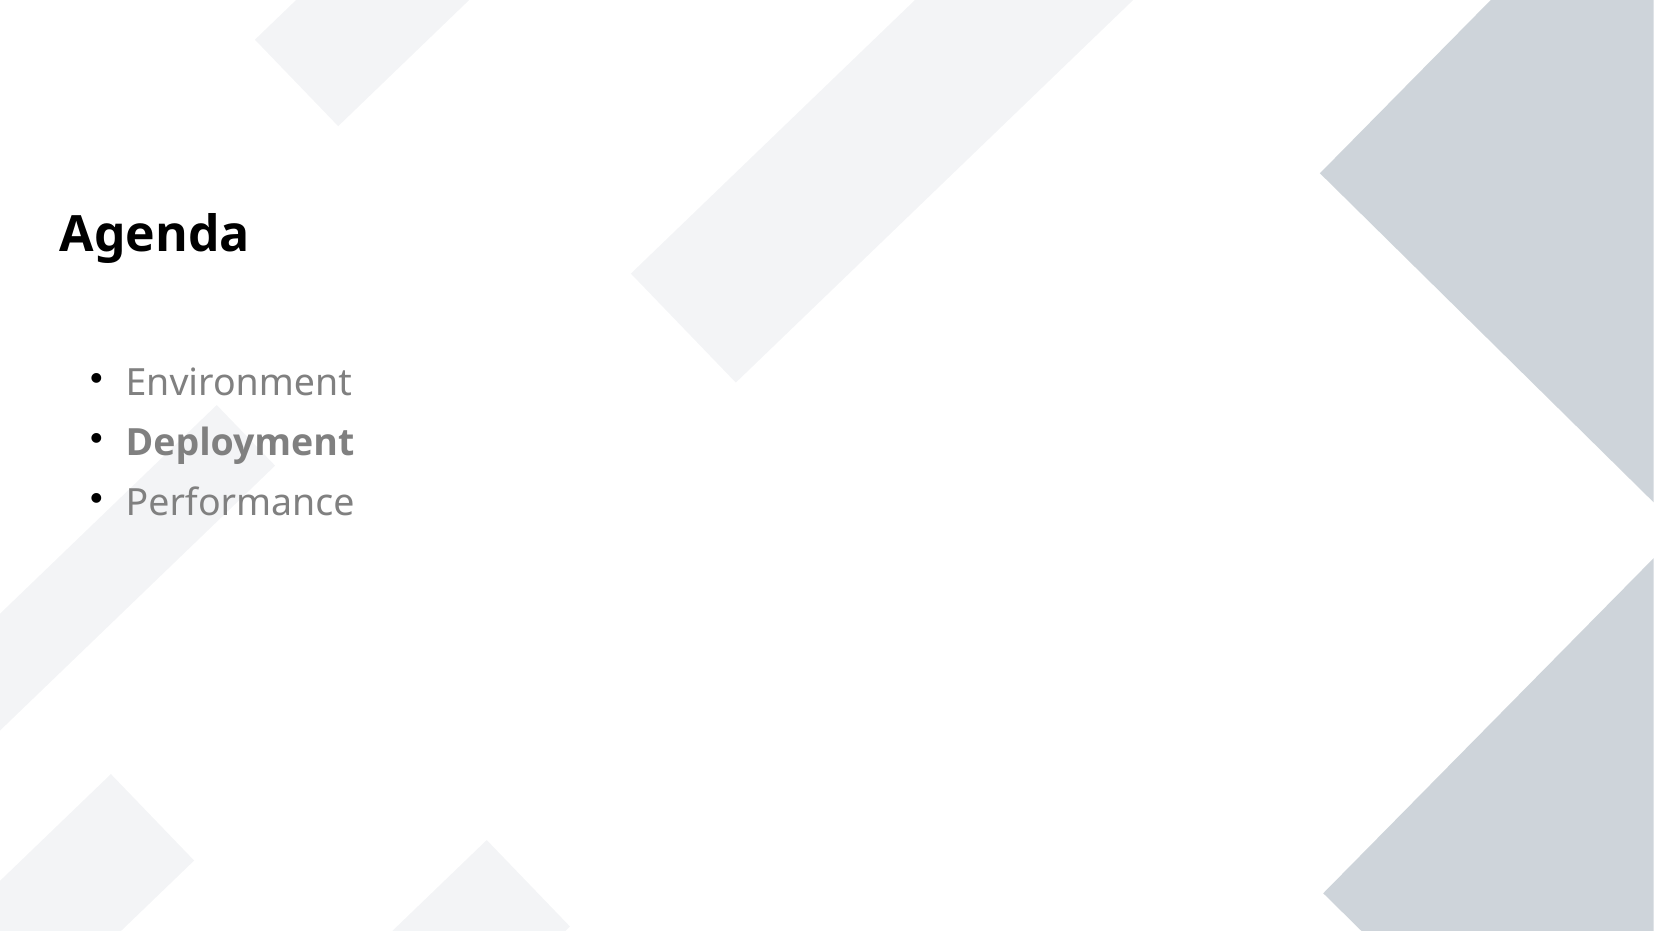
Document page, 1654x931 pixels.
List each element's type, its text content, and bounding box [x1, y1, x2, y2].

text_box Environment Deployment Performance [75, 350, 1005, 680]
text_box Agenda [44, 193, 938, 301]
